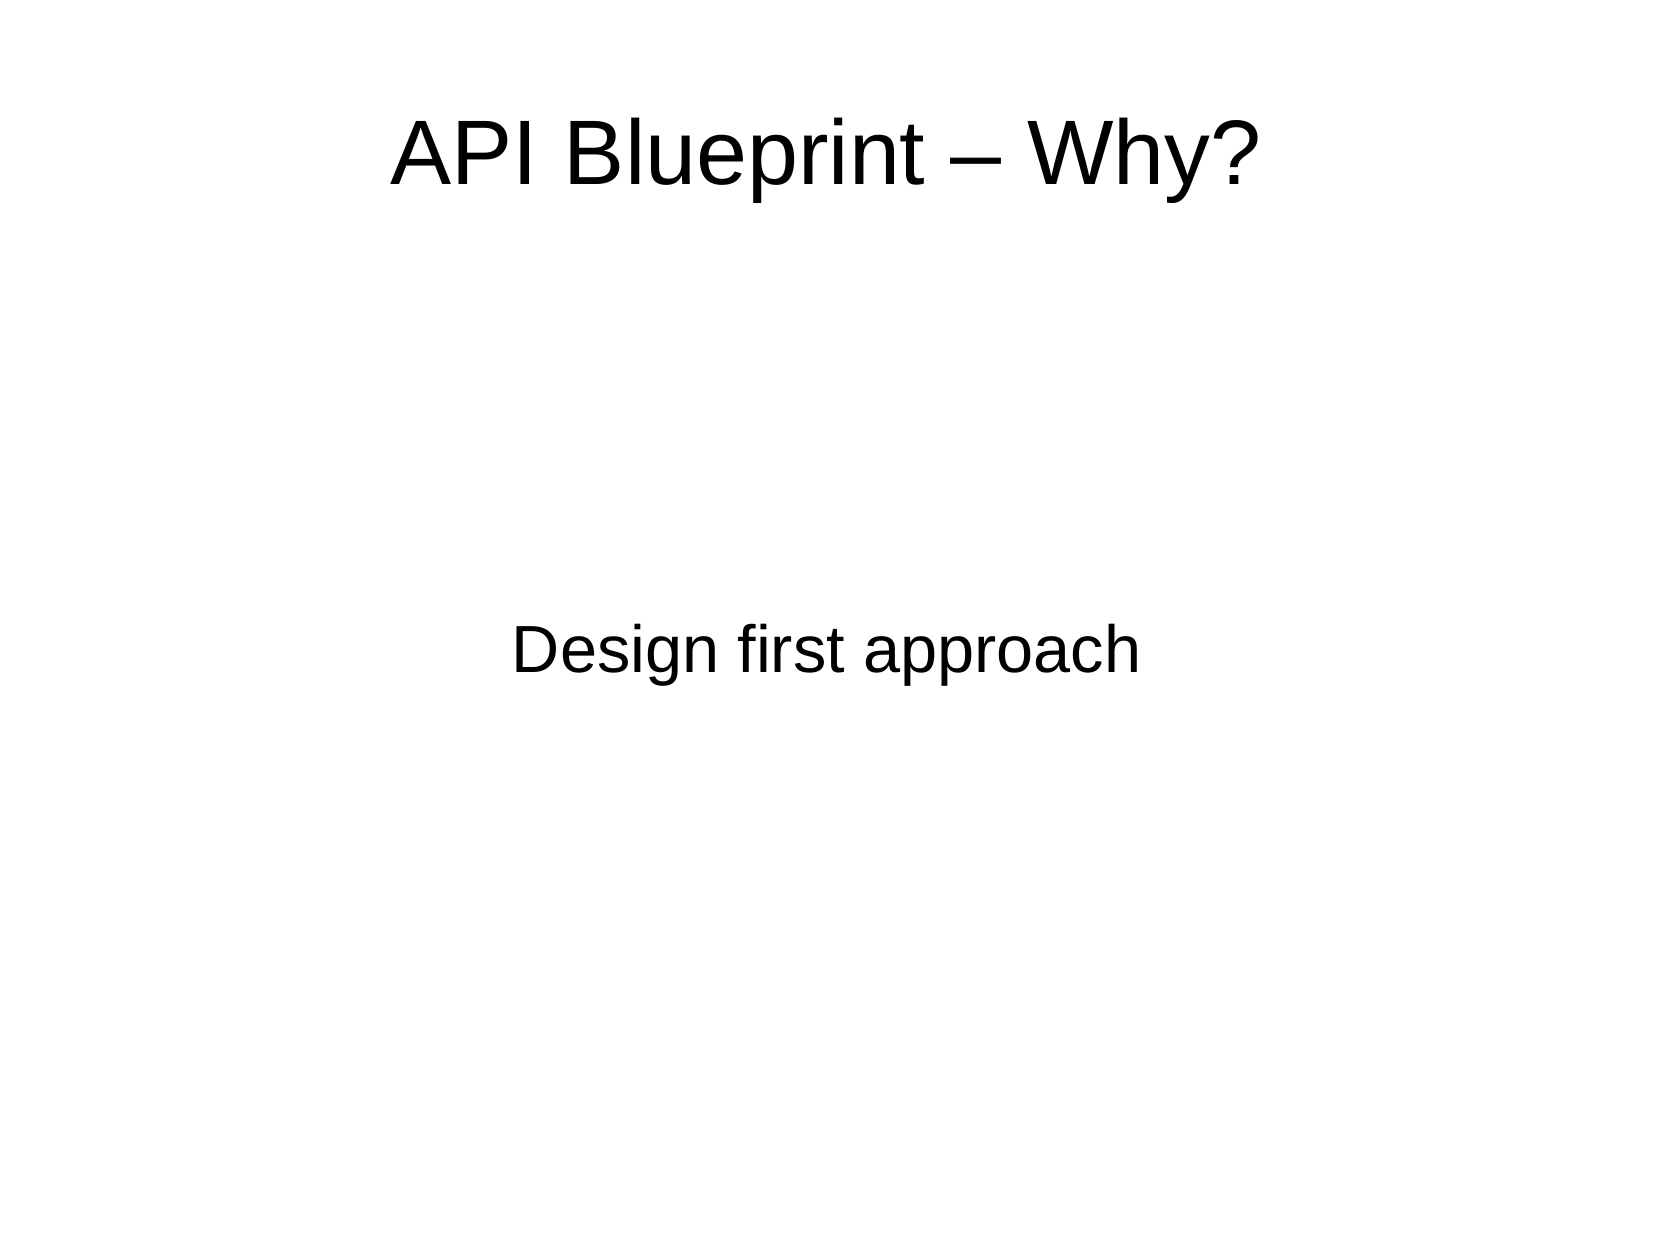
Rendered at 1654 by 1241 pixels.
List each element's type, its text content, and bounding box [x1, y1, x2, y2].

text_box Design first approach [82, 290, 1571, 1010]
title API Blueprint – Why? [82, 49, 1571, 257]
